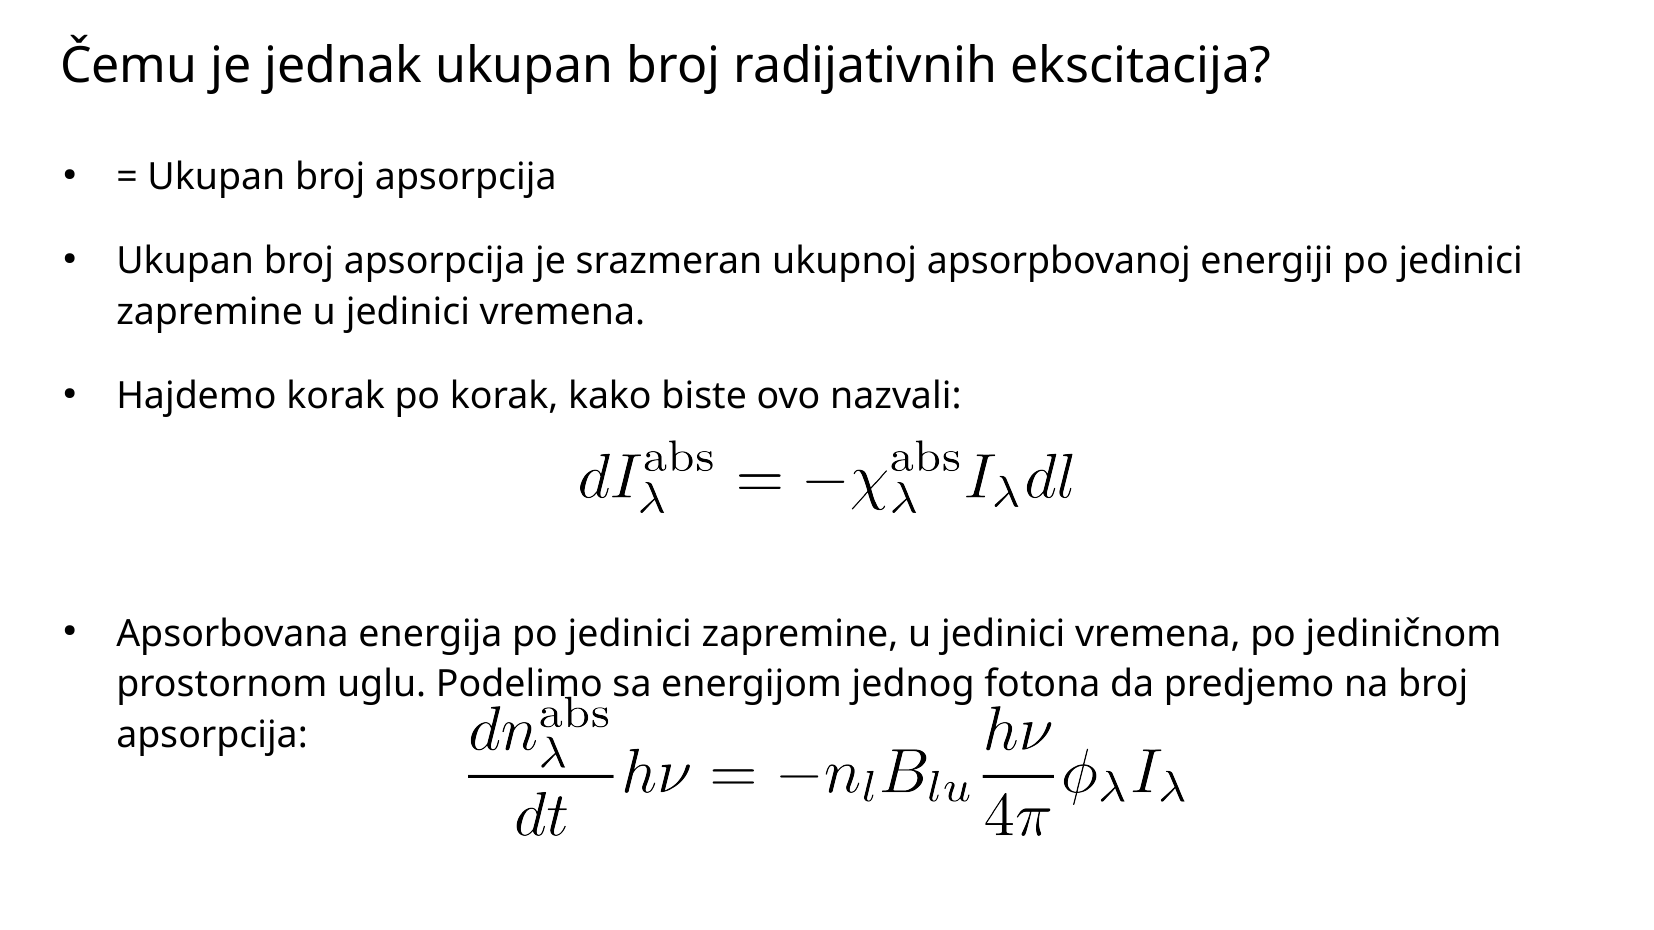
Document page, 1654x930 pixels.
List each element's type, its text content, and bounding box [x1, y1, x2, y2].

picture [580, 439, 1073, 513]
title Čemu je jednak ukupan broj radijativnih ekscitacija? [59, 13, 1648, 113]
list = Ukupan broj apsorpcija Ukupan broj apsorpcija je srazmeran ukupnoj apsorpbovanoj energiji po jedinici zapremine u jedinici vremena. Hajdemo korak po korak, kako biste ovo nazvali: Apsorbovana energija po jedinici zapremine, u jedinici vremena, po jediničnom prostornom uglu. Podelimo sa energijom jednog fotona da predjemo na broj apsorpcija: [45, 149, 1635, 880]
picture [468, 695, 1185, 836]
